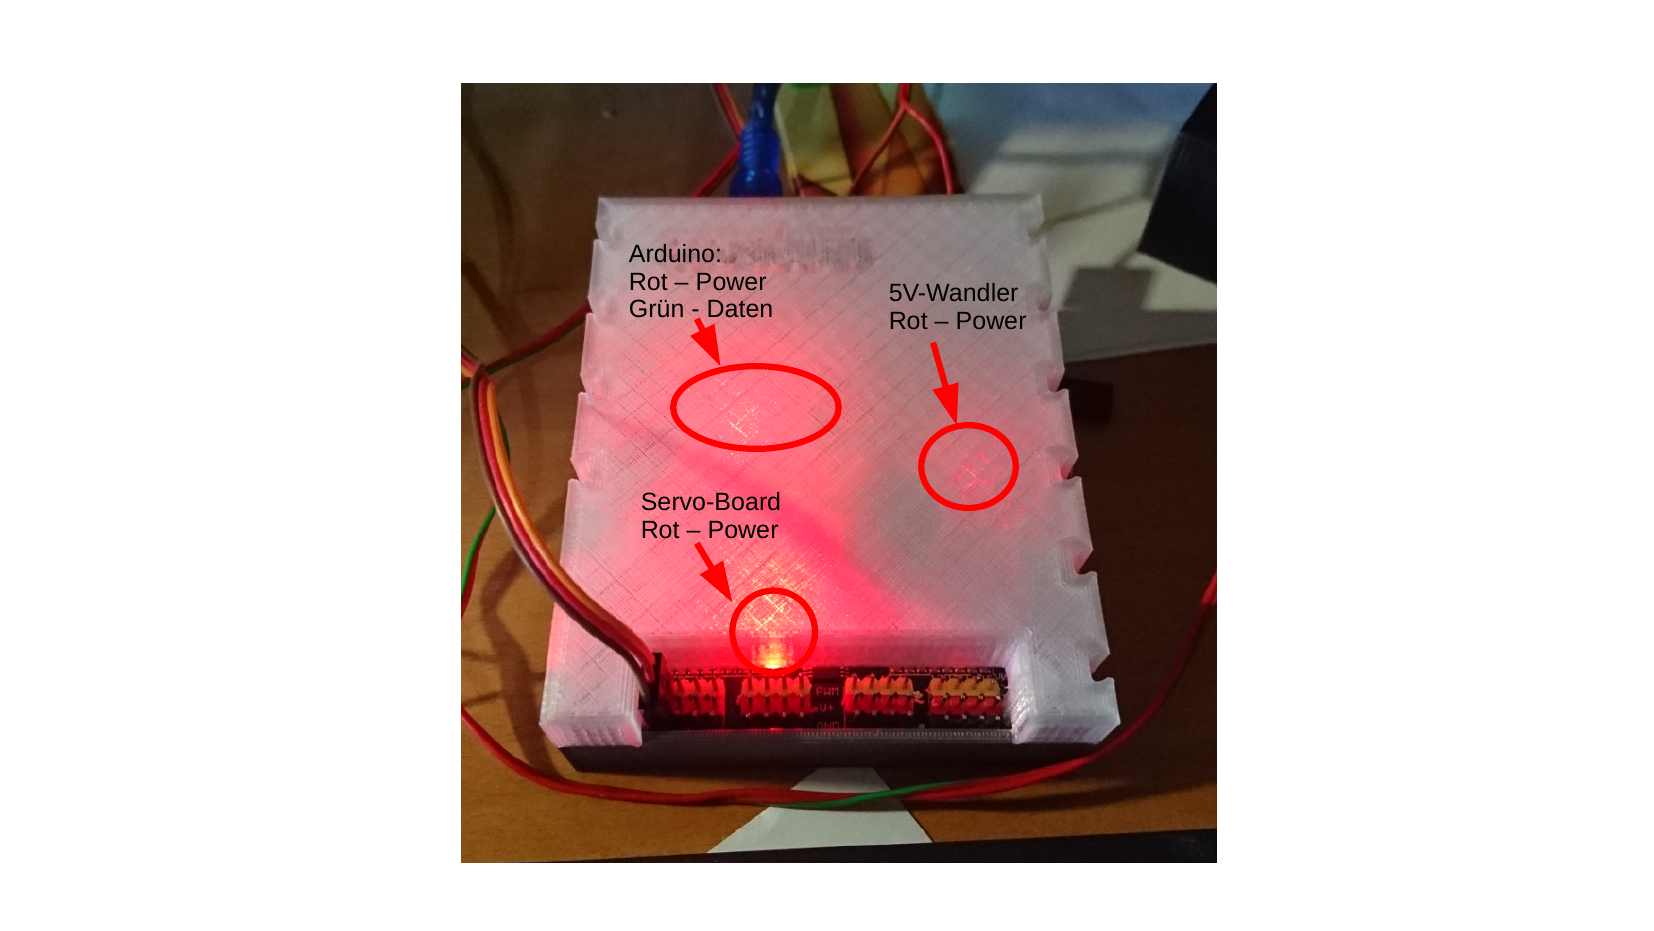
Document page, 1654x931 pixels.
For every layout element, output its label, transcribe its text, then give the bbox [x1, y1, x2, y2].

text_box 5V-Wandler Rot – Power [874, 271, 1276, 371]
text_box Arduino: Rot – Power Grün - Daten [614, 231, 1016, 331]
picture [925, 429, 1012, 479]
picture [677, 370, 835, 445]
text_box Servo-Board Rot – Power [625, 479, 1028, 579]
picture [461, 83, 1217, 863]
